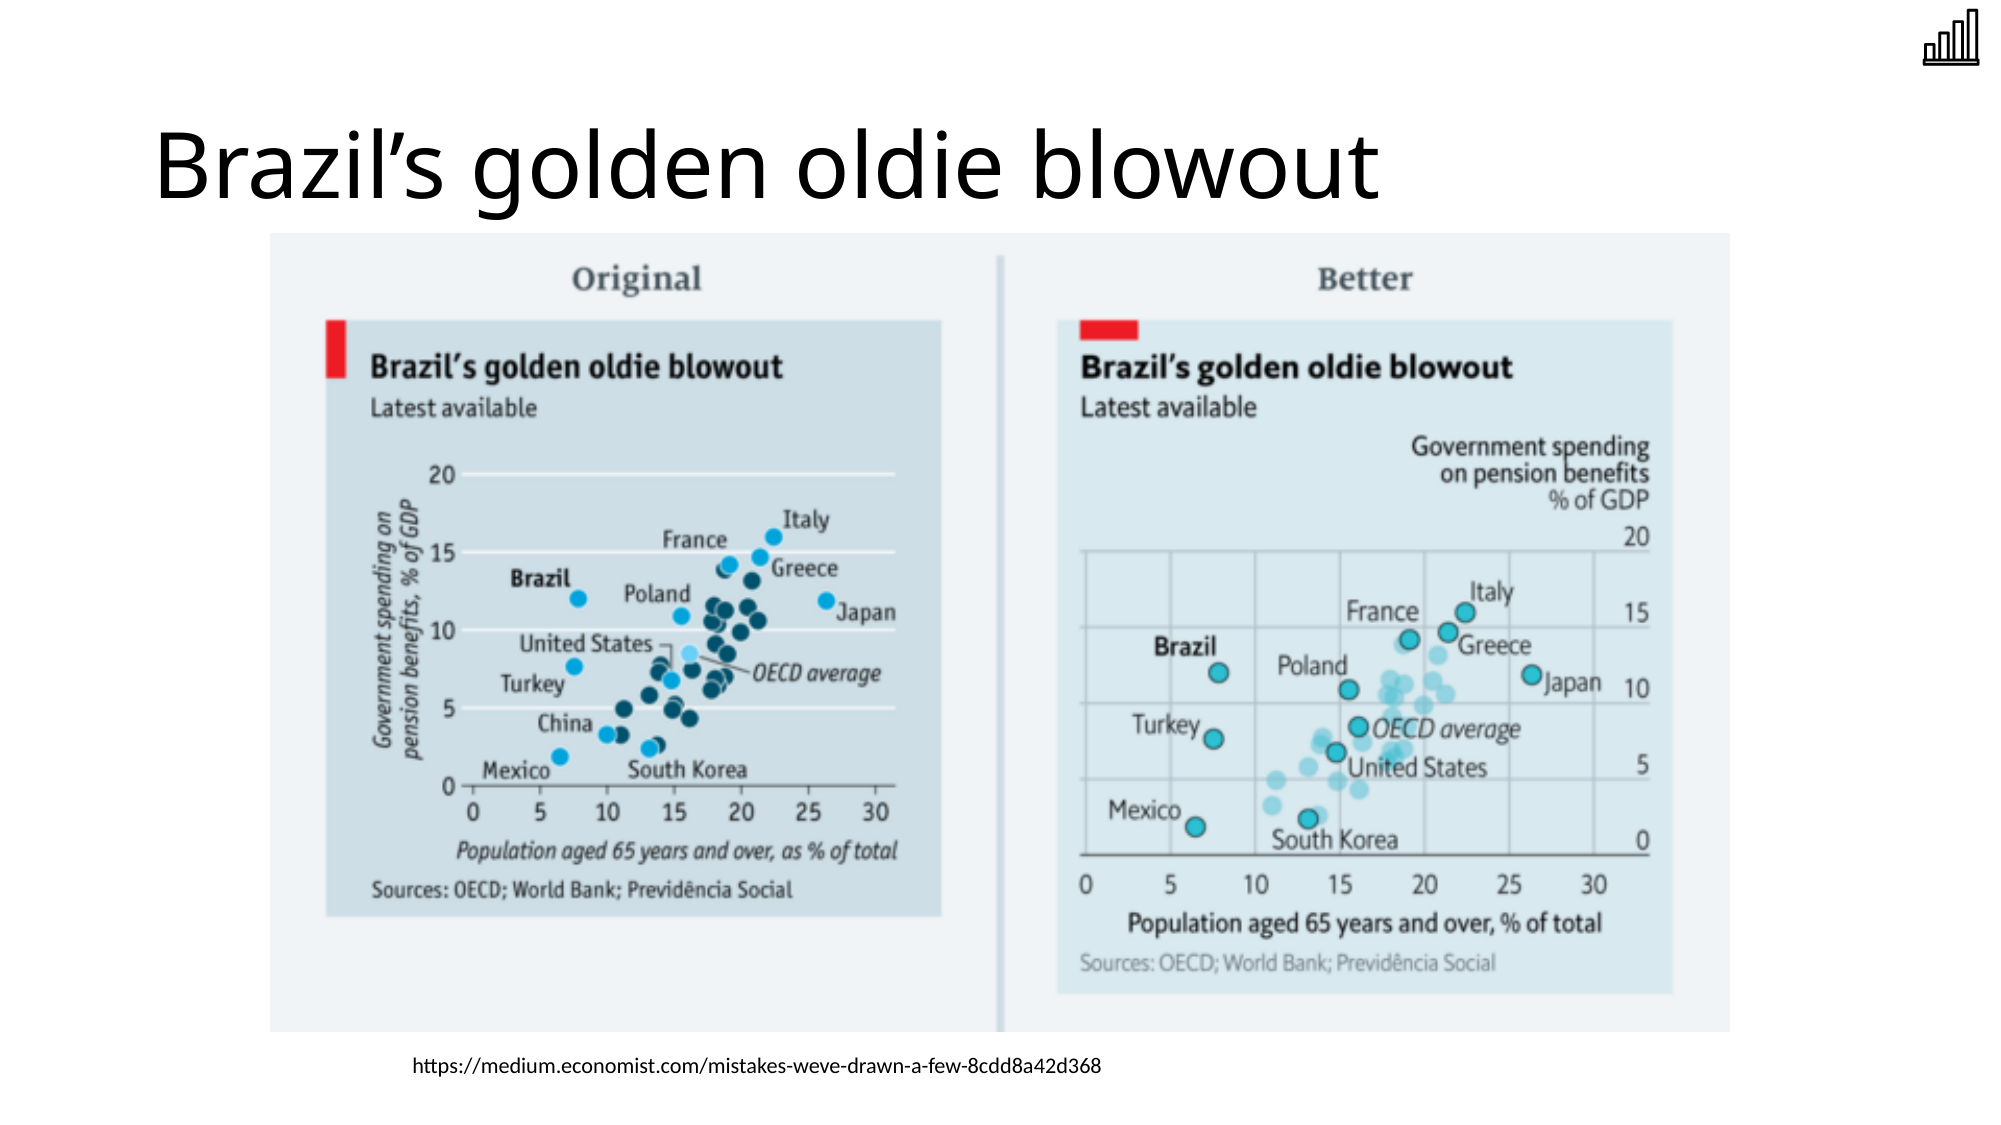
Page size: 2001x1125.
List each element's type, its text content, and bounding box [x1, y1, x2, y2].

picture [270, 233, 1730, 1032]
picture [1868, 0, 2000, 107]
title Brazil’s golden oldie blowout [137, 59, 1863, 278]
text_box https://medium.economist.com/mistakes-weve-drawn-a-few-8cdd8a42d368 [392, 1031, 1730, 1099]
